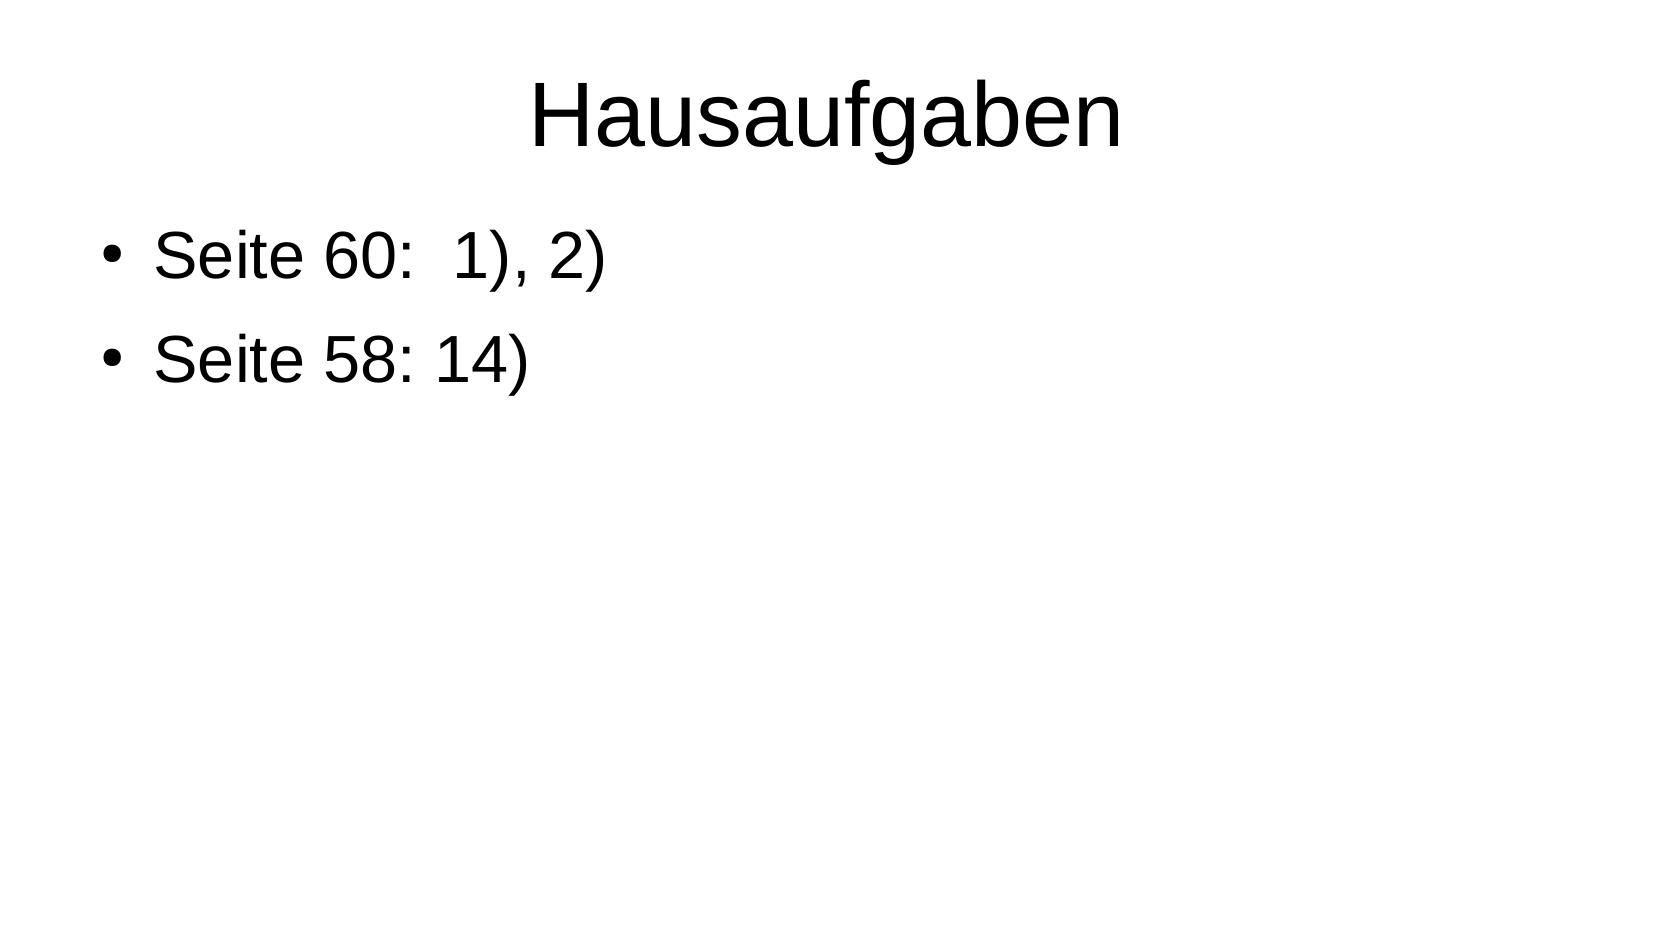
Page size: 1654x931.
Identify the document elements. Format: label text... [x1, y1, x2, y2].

title Hausaufgaben [82, 37, 1571, 193]
list Seite 60: 1), 2) Seite 58: 14) [82, 217, 1571, 758]
